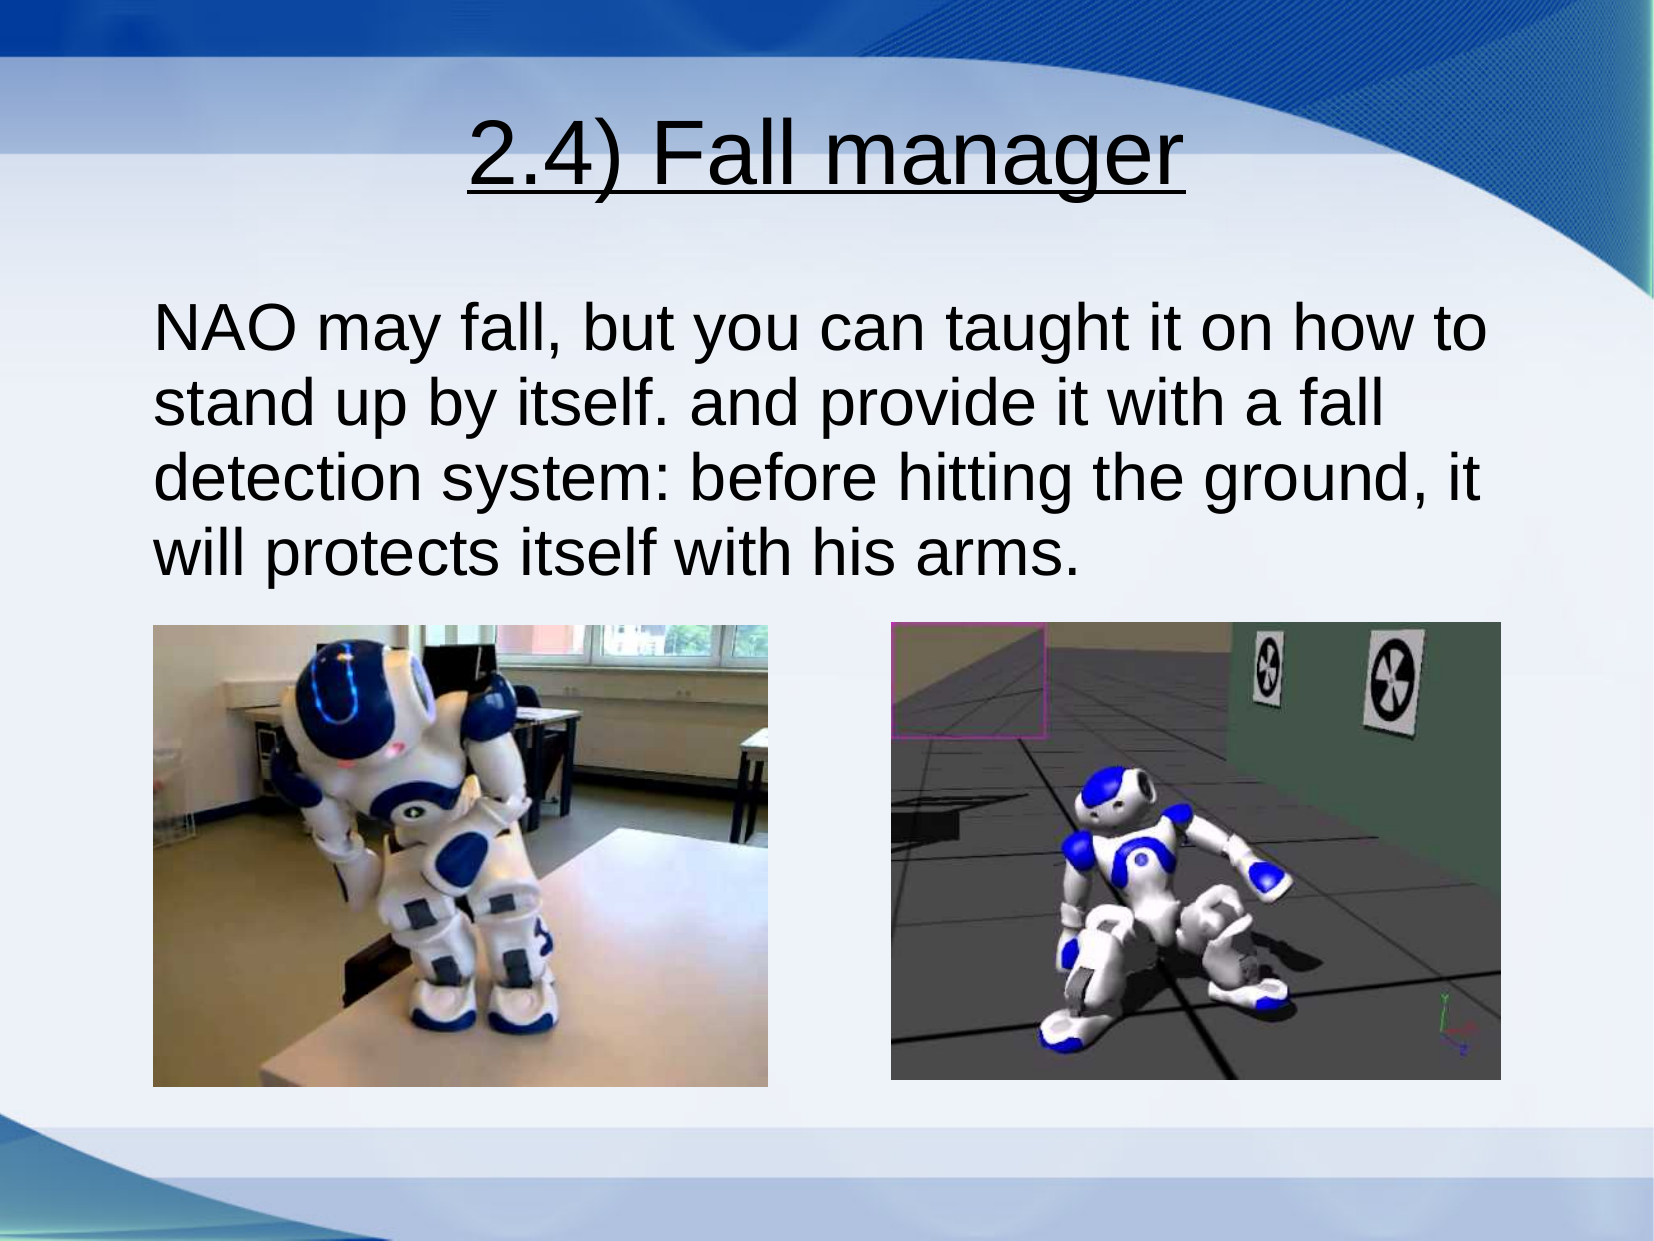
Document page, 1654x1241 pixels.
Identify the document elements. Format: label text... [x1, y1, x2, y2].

picture [0, 0, 1654, 1241]
title 2.4) Fall manager [82, 49, 1571, 257]
list NAO may fall, but you can taught it on how to stand up by itself. and provide it with a fall detection system: before hitting the ground, it will protects itself with his arms. [82, 290, 1571, 1010]
